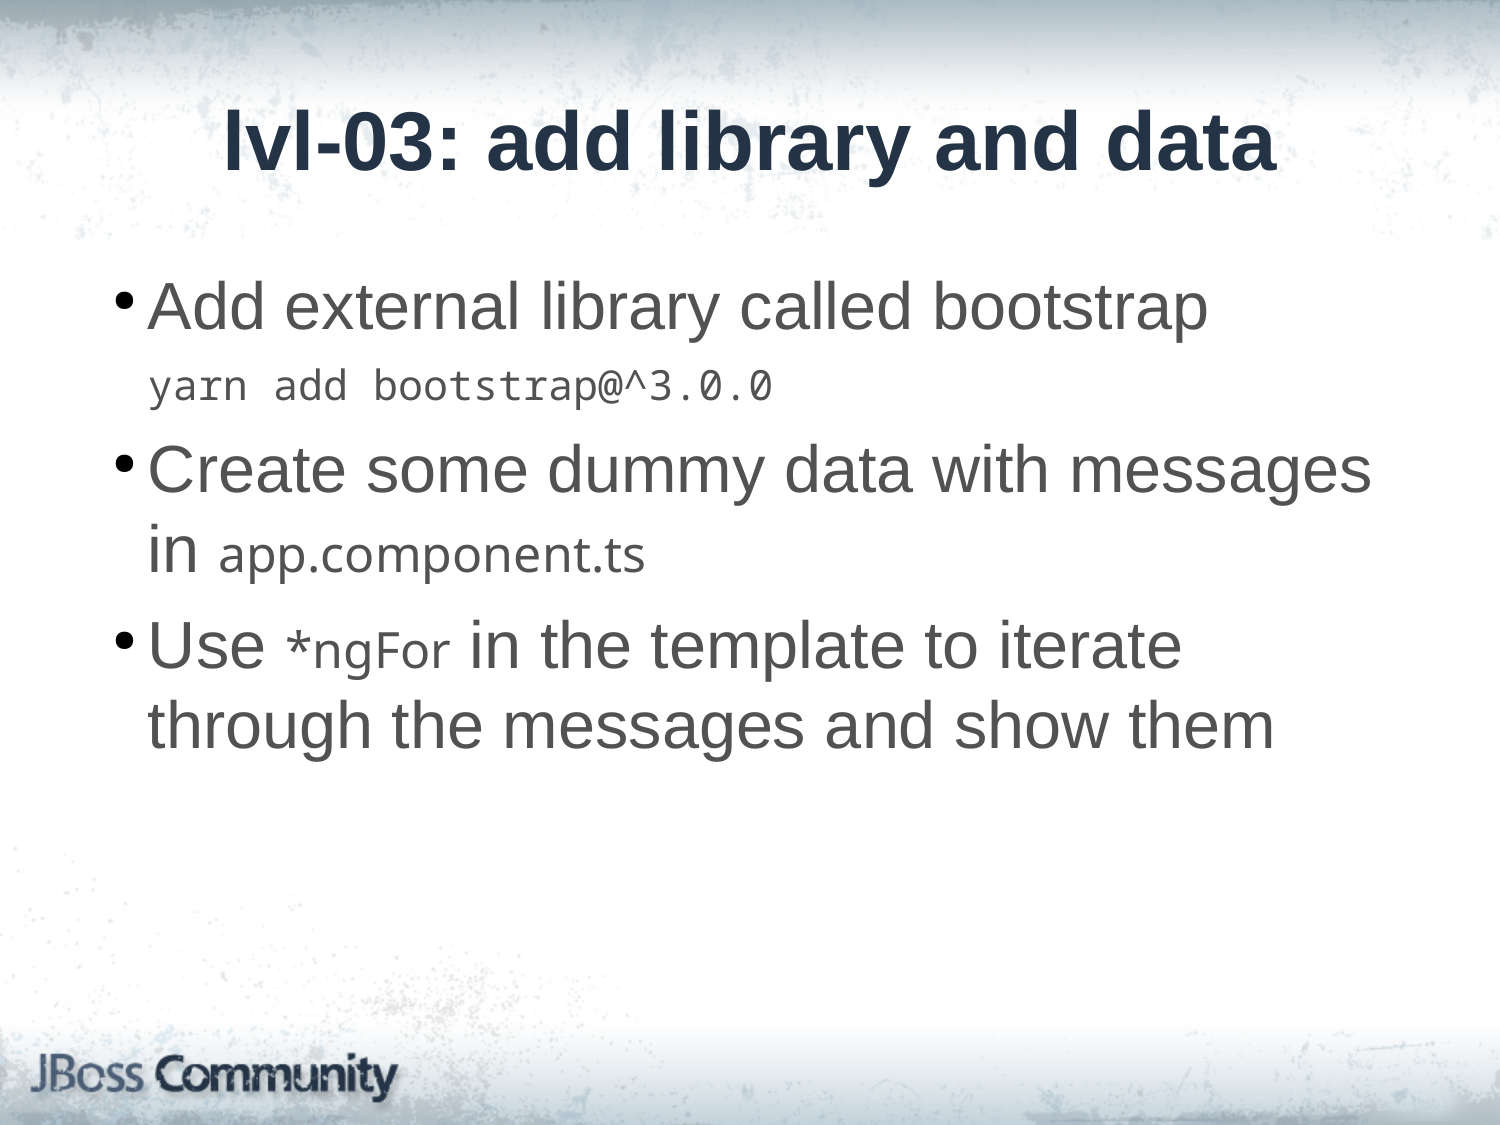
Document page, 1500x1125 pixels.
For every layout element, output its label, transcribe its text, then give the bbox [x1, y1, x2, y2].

picture [0, 0, 1500, 1125]
subtitle Add external library called bootstrap yarn add bootstrap@^3.0.0 Create some dummy data with messages in app.component.ts Use *ngFor in the template to iterate through the messages and show them [112, 262, 1388, 993]
title lvl-03: add library and data [112, 49, 1388, 225]
